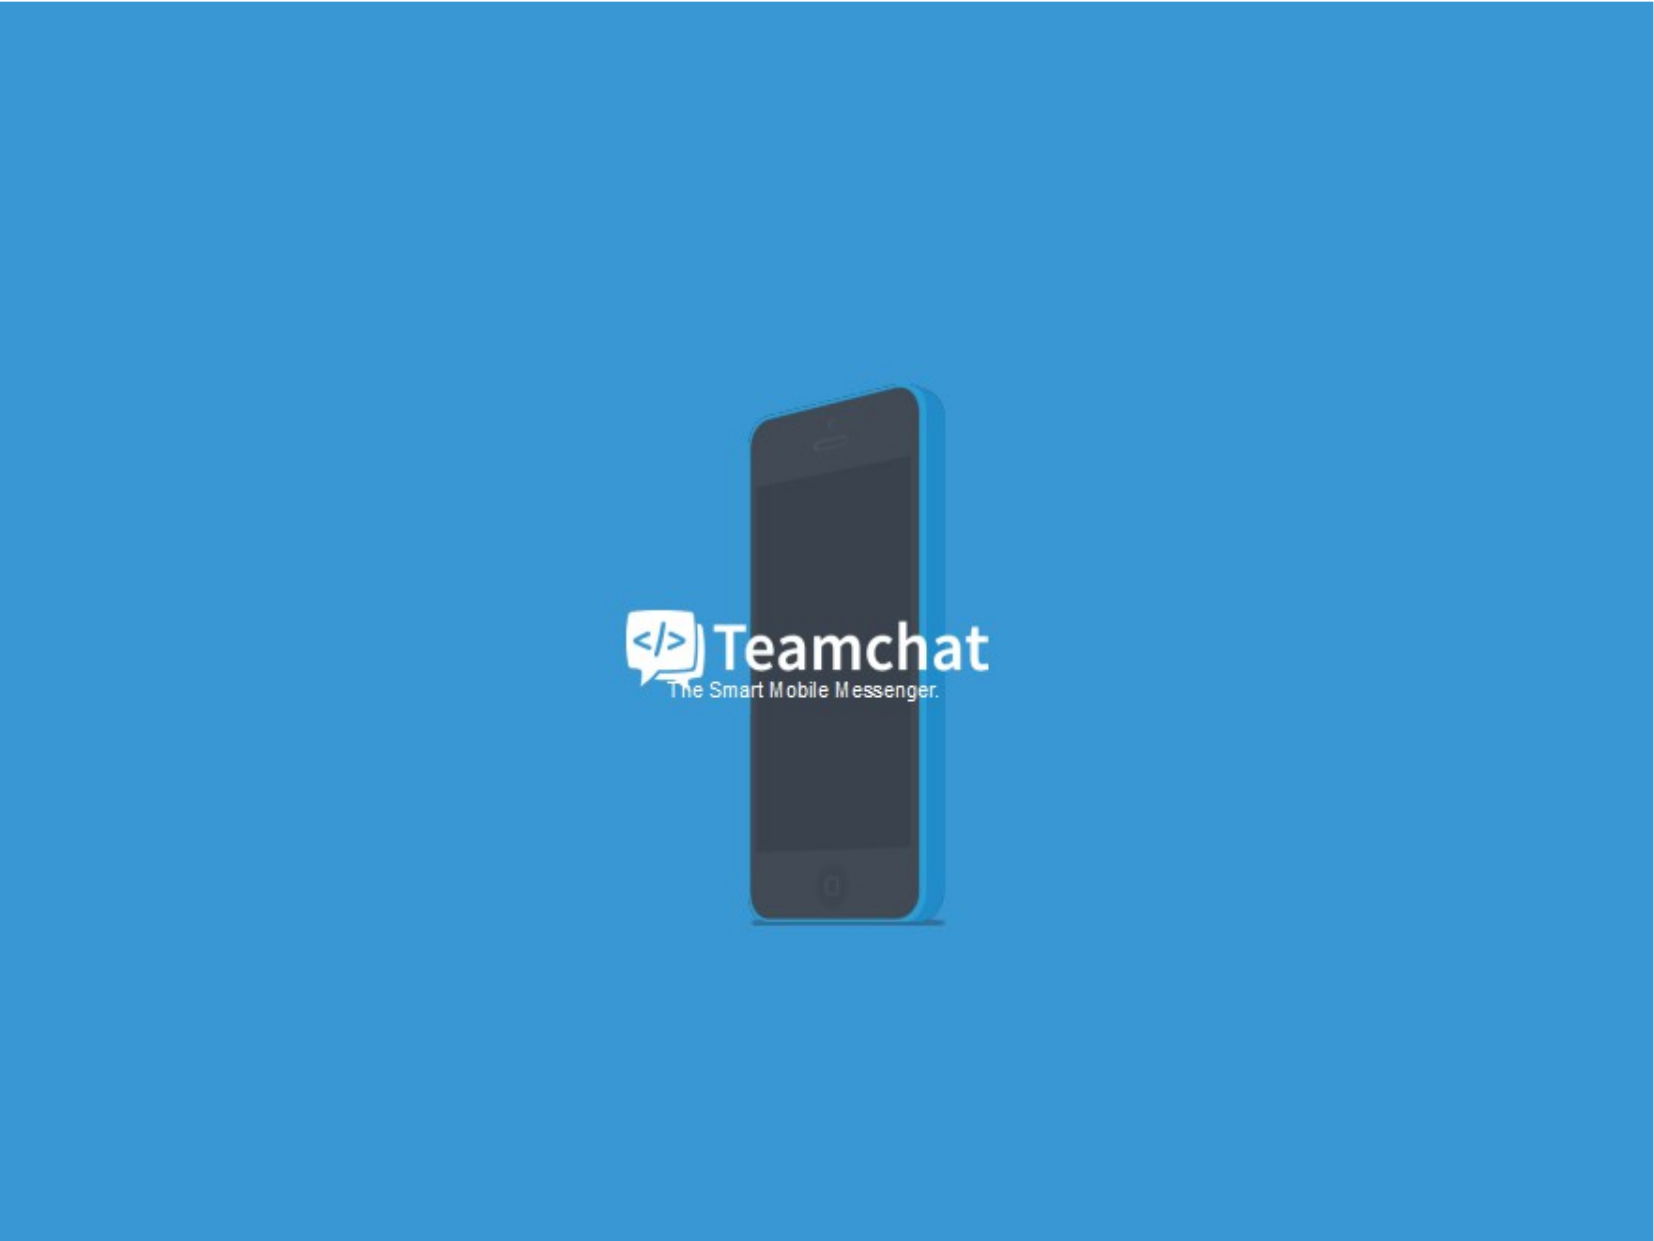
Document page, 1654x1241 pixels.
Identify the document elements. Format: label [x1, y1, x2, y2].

text_box [0, 1, 1654, 1241]
picture [606, 301, 1032, 959]
